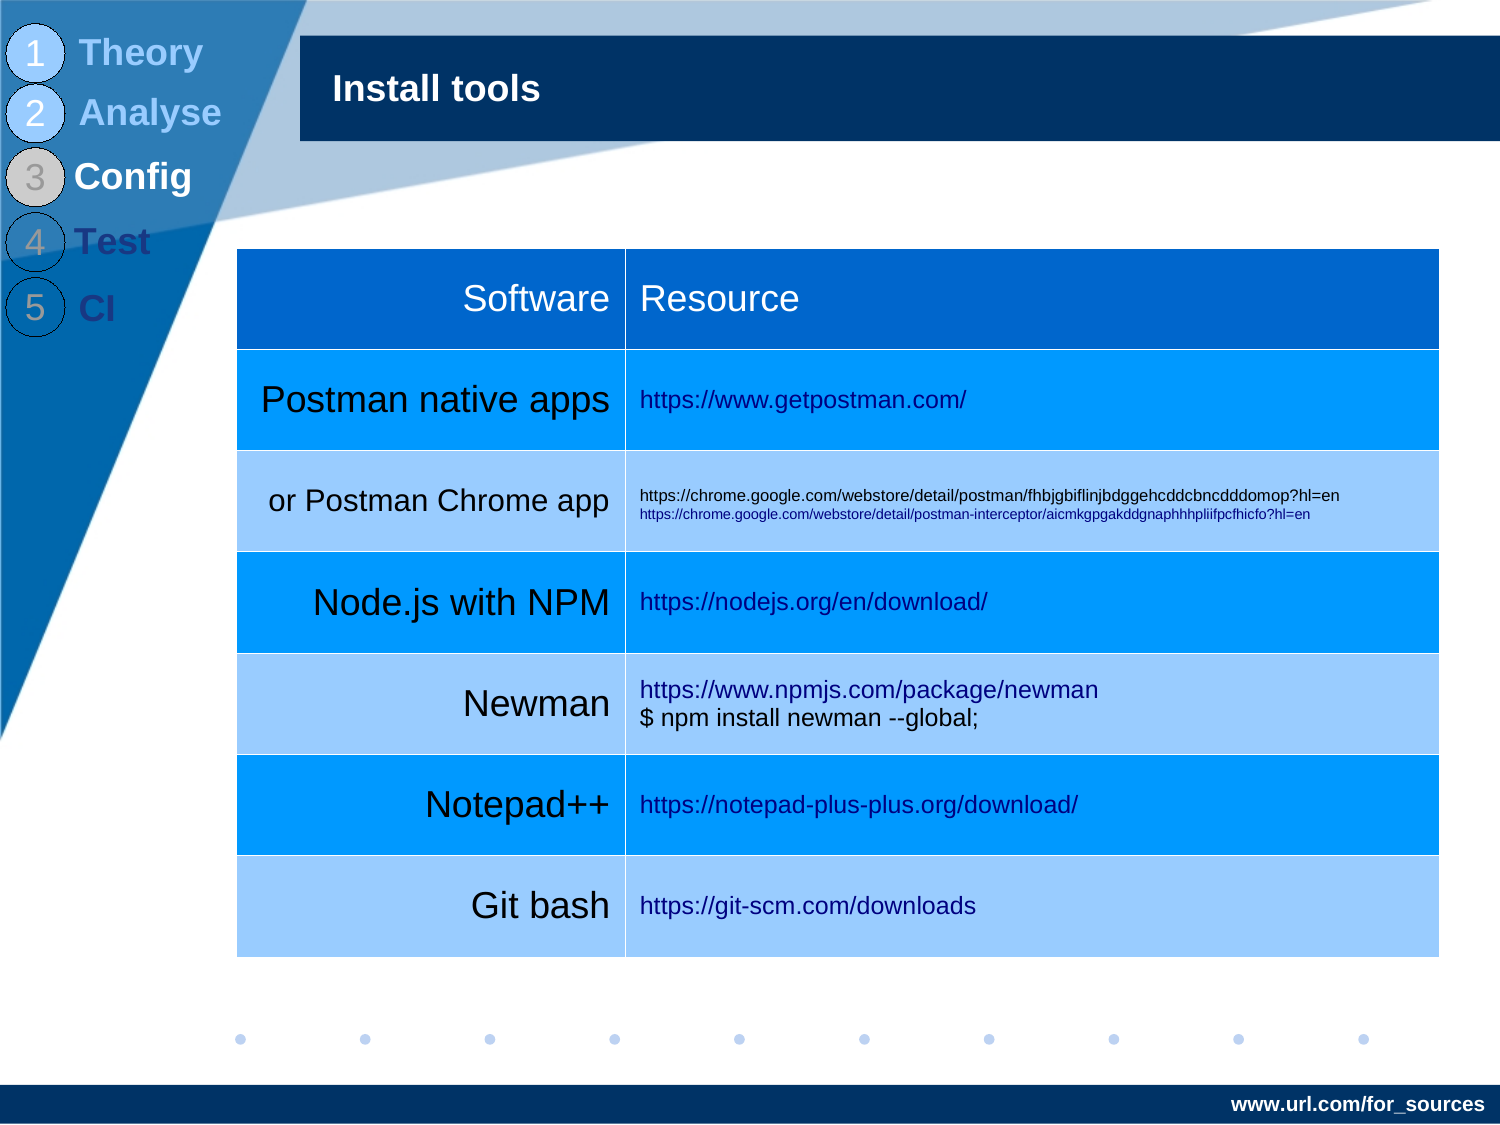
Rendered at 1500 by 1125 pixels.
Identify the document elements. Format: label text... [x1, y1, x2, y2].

table_cell https://chrome.google.com/webstore/detail/postman/fhbjgbiflinjbdggehcddcbncdddomop?hl=en https://chrome.google.com/webstore/detail/postman-interceptor/aicmkgpgakddgnaphhhpliifpcfhicfo?hl=en [626, 451, 1439, 551]
list Config [58, 147, 591, 223]
list CI [63, 279, 148, 339]
table_cell https://git-scm.com/downloads [626, 856, 1439, 957]
text_box 1 [5, 23, 66, 83]
table_cell or Postman Chrome app [237, 451, 625, 551]
table_cell Git bash [237, 856, 625, 957]
list Test [59, 212, 675, 495]
table_cell https://nodejs.org/en/download/ [626, 552, 1439, 653]
list Theory [63, 23, 266, 83]
table_cell Postman native apps [237, 350, 625, 450]
table_cell https://www.getpostman.com/ [626, 350, 1439, 450]
title Install tools [300, 35, 1500, 142]
table_cell https://www.npmjs.com/package/newman $ npm install newman --global; [626, 654, 1439, 754]
text_box 3 [5, 147, 66, 207]
text_box 5 [5, 277, 66, 337]
table_cell https://notepad-plus-plus.org/download/ [626, 755, 1439, 855]
table_cell Node.js with NPM [237, 552, 625, 653]
picture [38, 67, 63, 100]
list Analyse [63, 83, 266, 148]
table_cell Newman [237, 654, 625, 754]
text_box 4 [5, 212, 66, 272]
table_header Resource [626, 249, 1439, 349]
table_cell Notepad++ [237, 755, 625, 855]
picture [0, 0, 1500, 842]
text_box 2 [5, 83, 66, 143]
table_header Software [237, 249, 625, 349]
